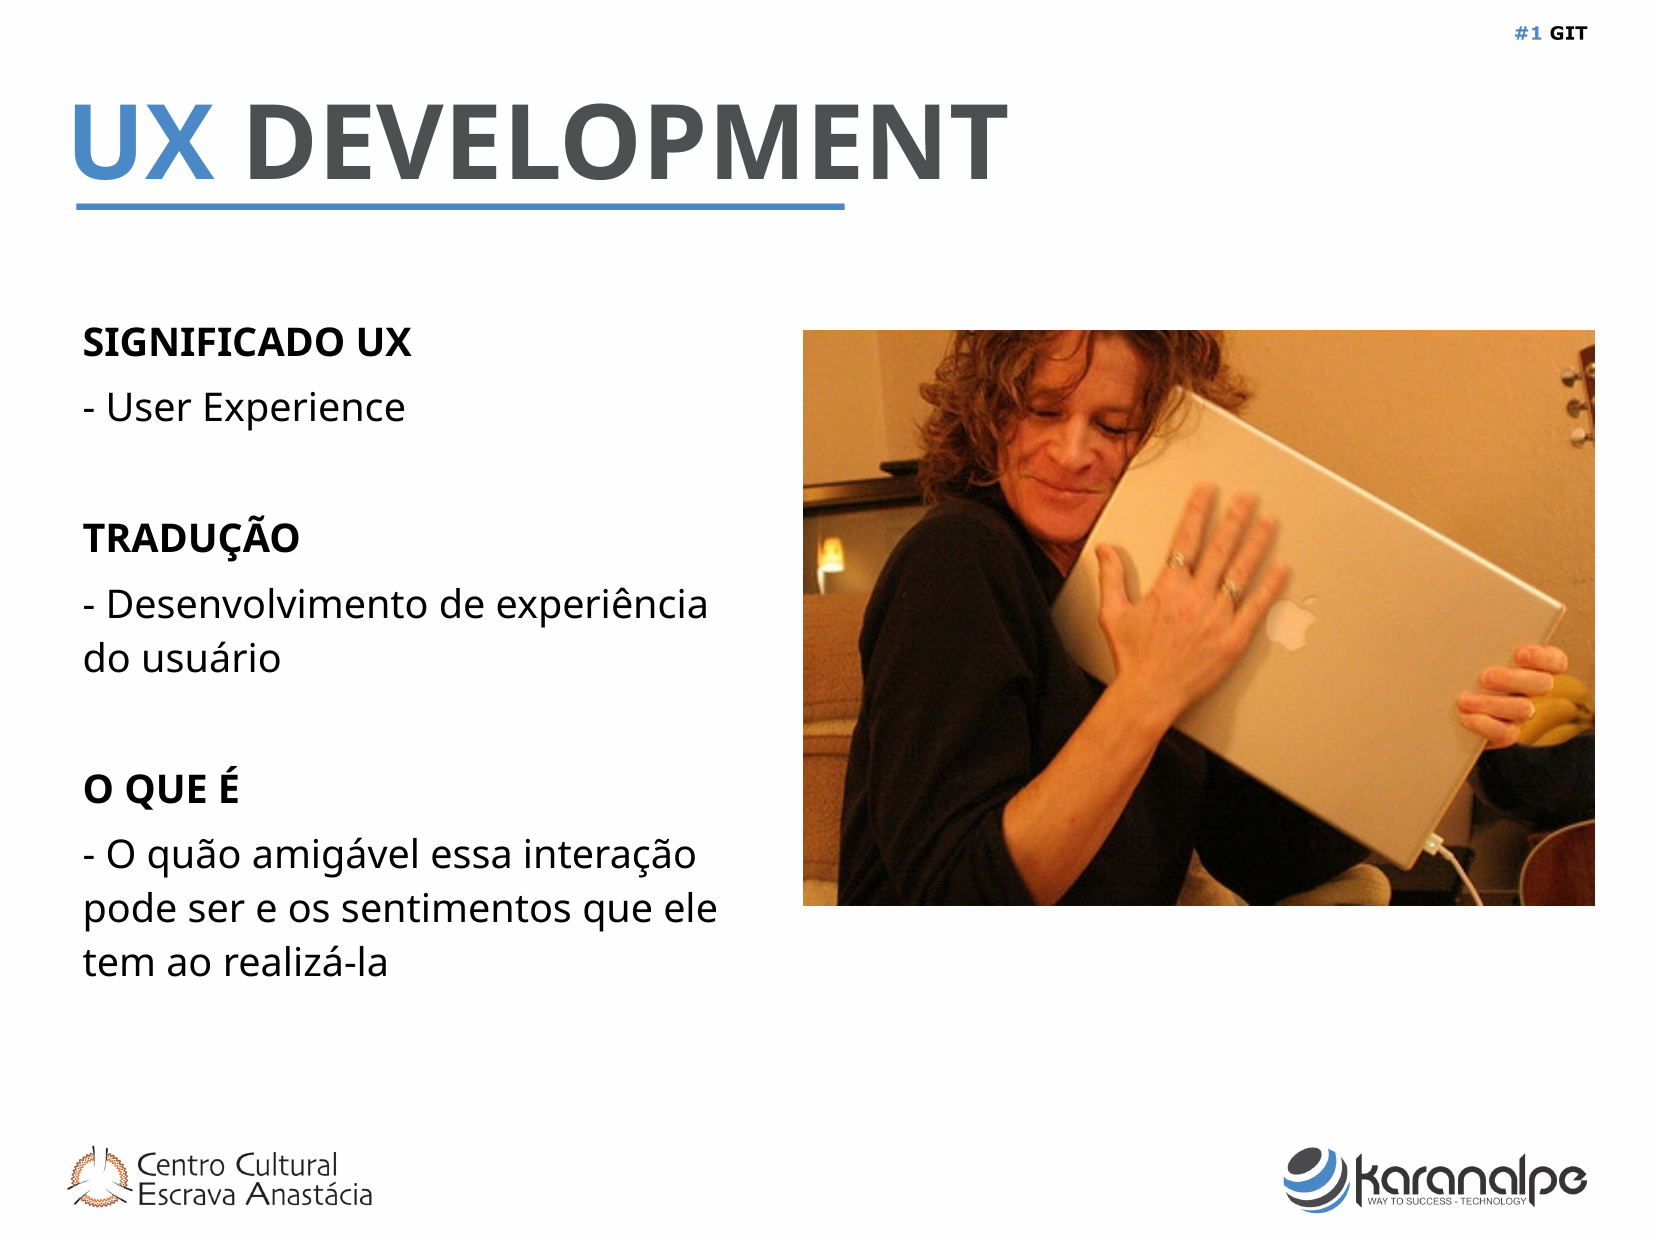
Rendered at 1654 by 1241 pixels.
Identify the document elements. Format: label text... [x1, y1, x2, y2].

title UX DEVELOPMENT [66, 35, 1555, 243]
picture [0, 0, 1654, 1241]
list SIGNIFICADO UX - User Experience TRADUÇÃO - Desenvolvimento de experiência do usuário O QUE É - O quão amigável essa interação pode ser e os sentimentos que ele tem ao realizá-la [82, 313, 768, 1099]
